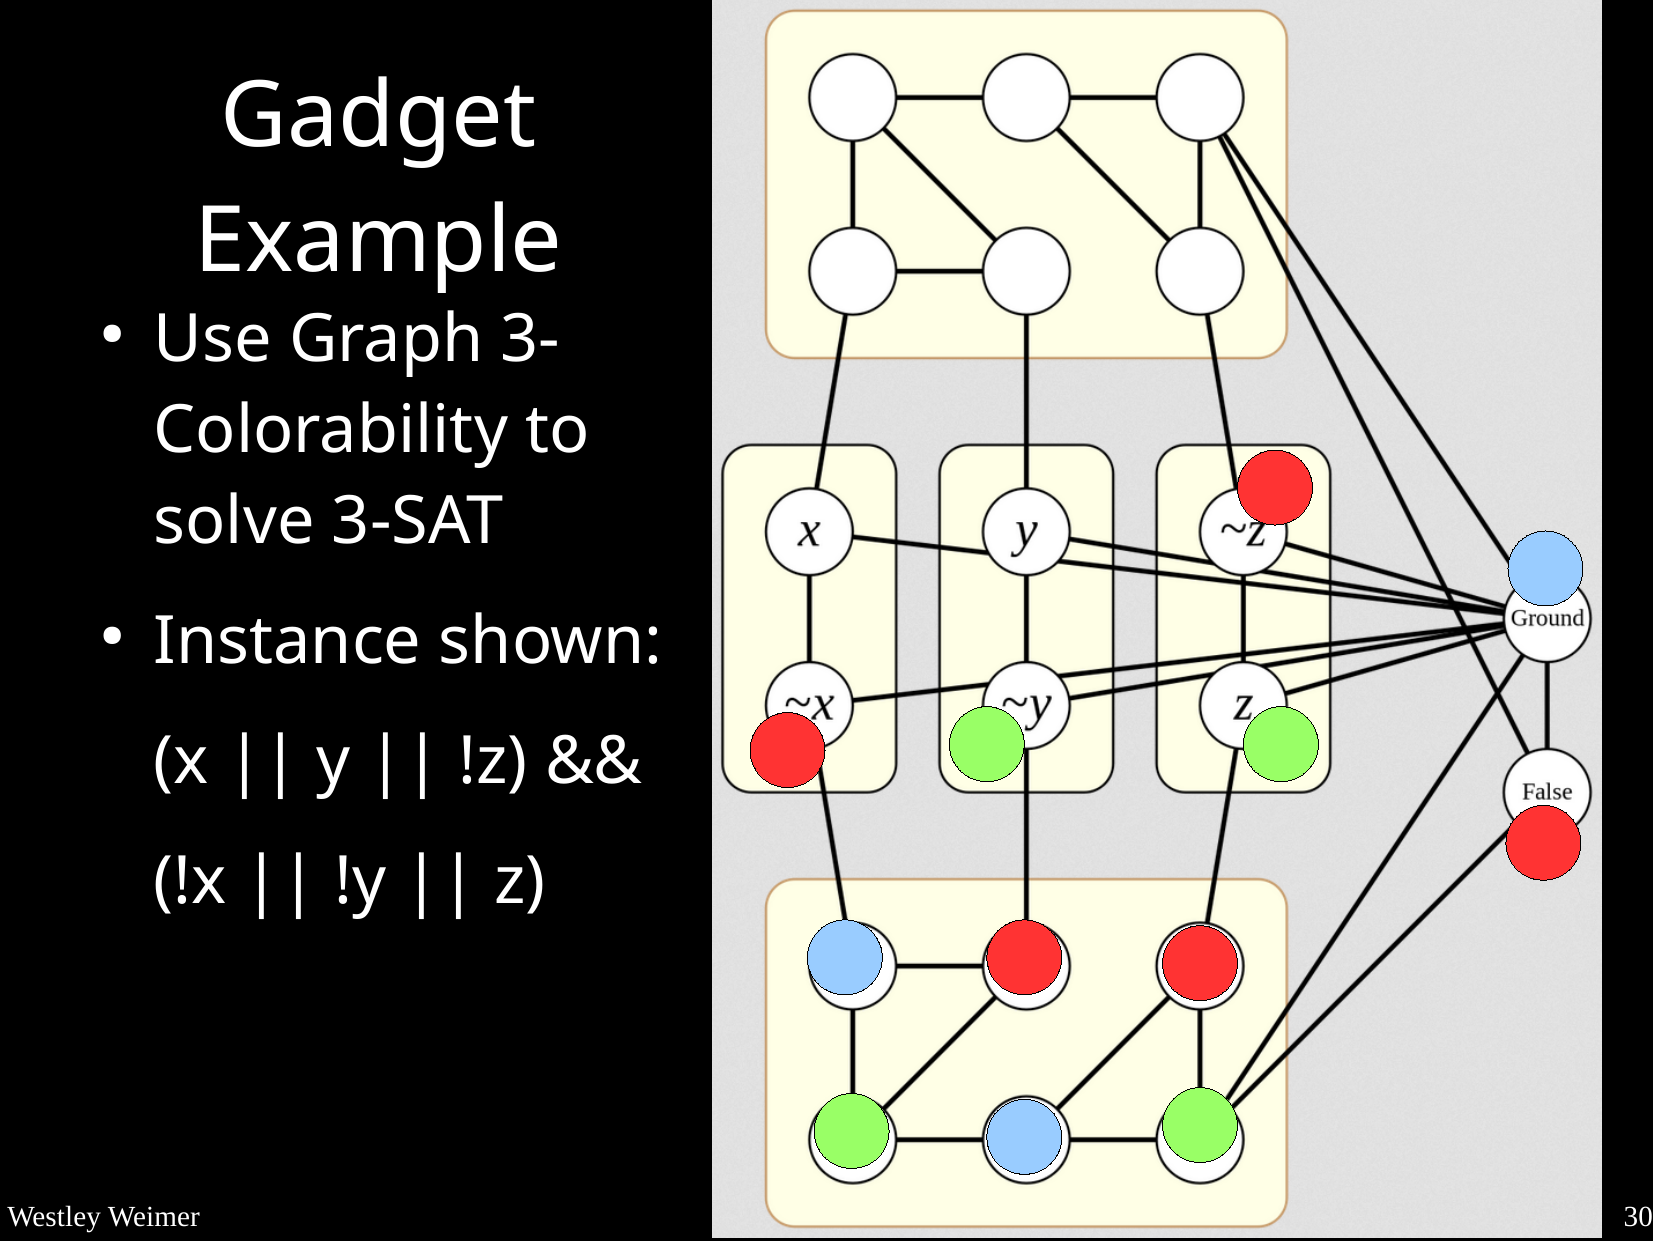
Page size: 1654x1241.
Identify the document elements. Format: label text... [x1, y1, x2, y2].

text_box [1162, 1087, 1238, 1163]
picture [712, 0, 1602, 1238]
text_box [814, 1093, 890, 1169]
text_box [807, 919, 883, 995]
text_box [1162, 925, 1238, 1001]
text_box [1237, 450, 1313, 526]
text_box [750, 712, 826, 788]
text_box [1243, 706, 1319, 782]
title Gadget Example [82, 46, 676, 290]
text_box [986, 919, 1062, 995]
text_box [1507, 530, 1583, 606]
list Use Graph 3-Colorability to solve 3-SAT Instance shown: (x || y || !z) && (!x || !y || z) [82, 290, 676, 1109]
text_box [986, 1099, 1062, 1175]
text_box [949, 706, 1025, 782]
text_box [1505, 805, 1581, 881]
